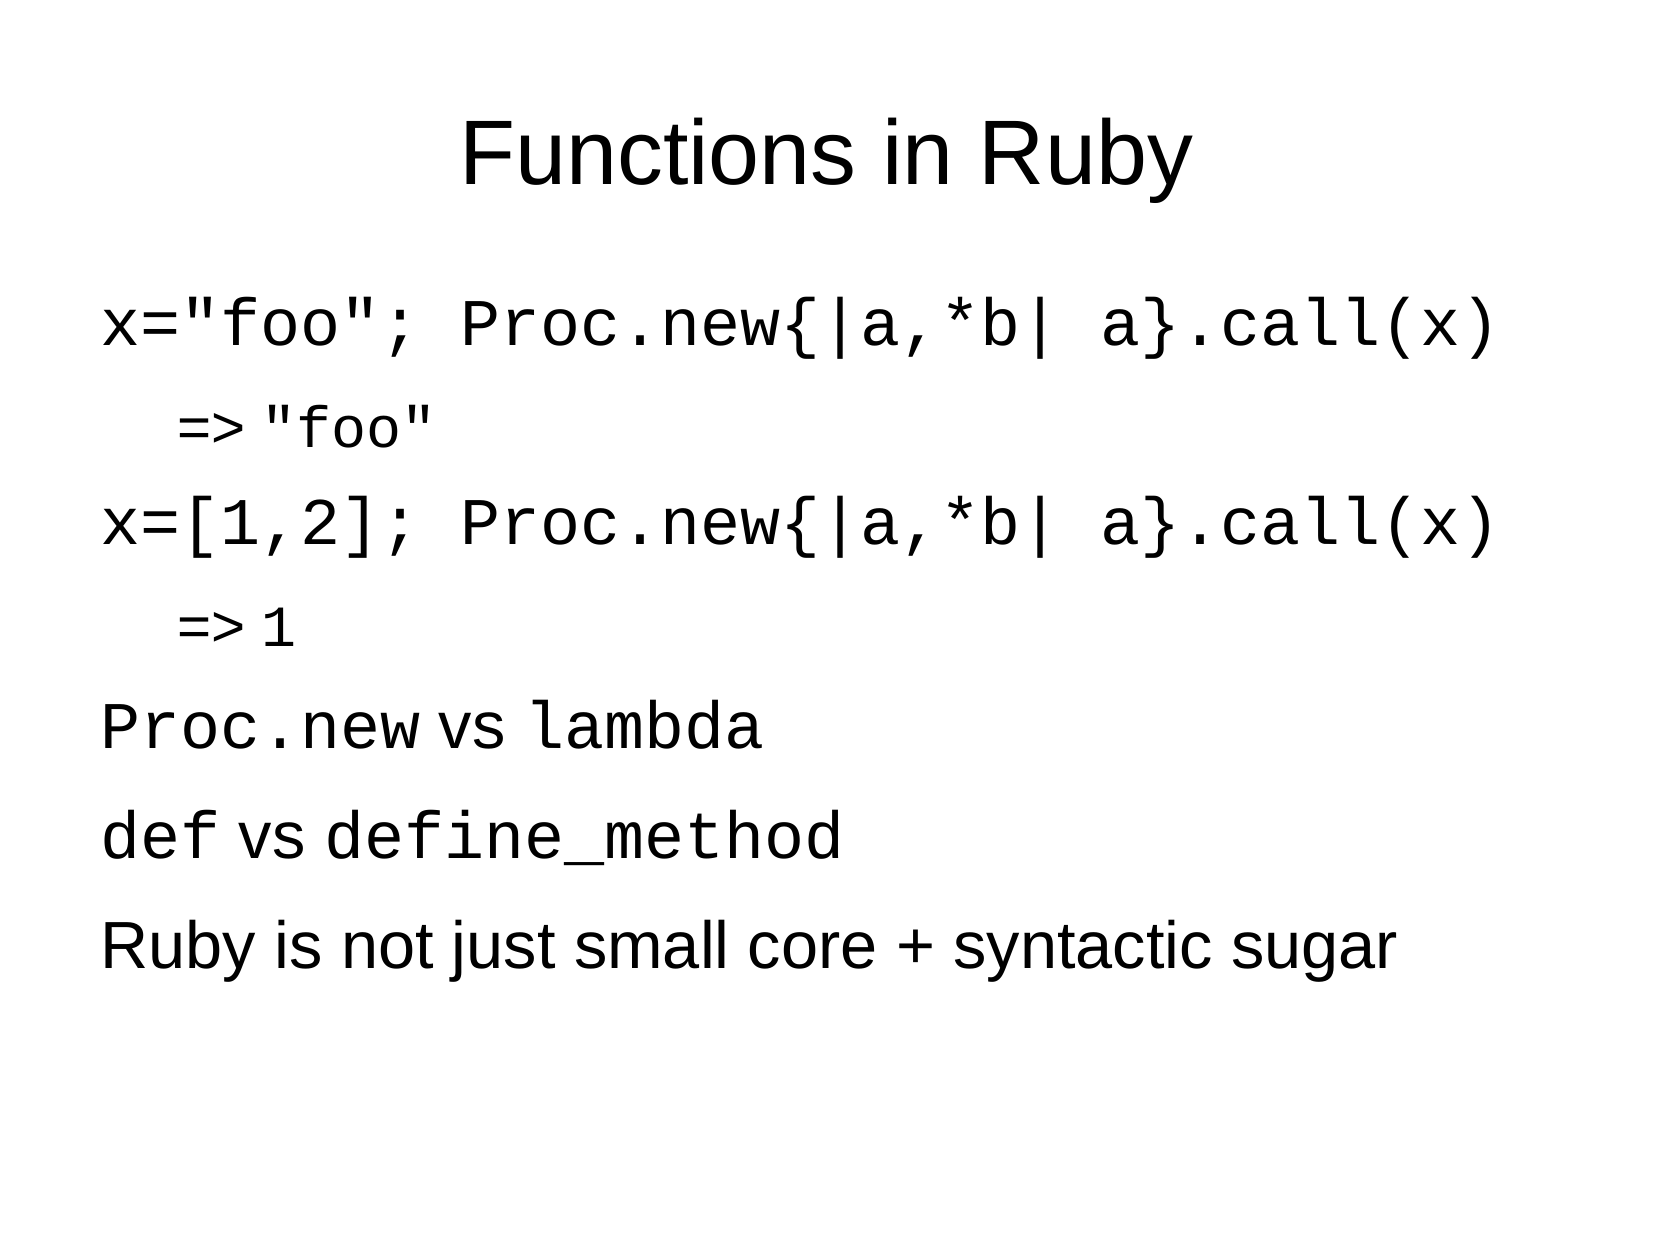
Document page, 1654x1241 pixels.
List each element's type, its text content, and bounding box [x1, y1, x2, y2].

list x="foo"; Proc.new{|a,*b| a}.call(x) => "foo" x=[1,2]; Proc.new{|a,*b| a}.call(x) => 1 Proc.new vs lambda def vs define_method Ruby is not just small core + syntactic sugar [82, 290, 1571, 1094]
title Functions in Ruby [82, 56, 1571, 250]
